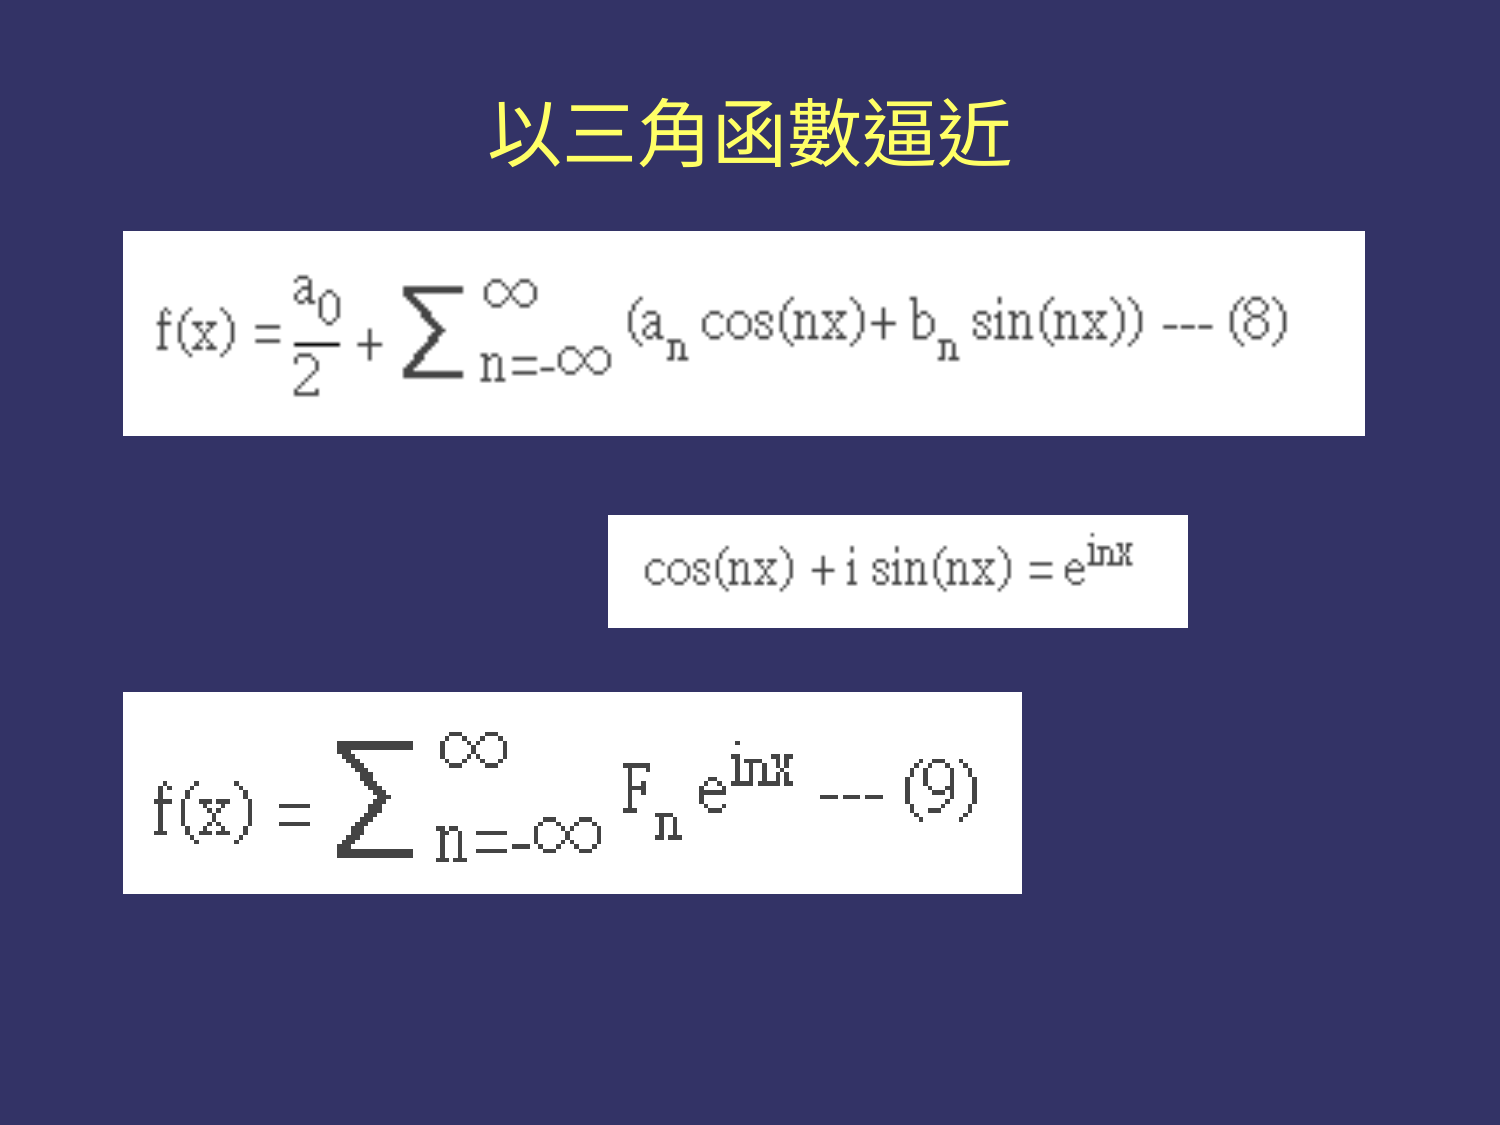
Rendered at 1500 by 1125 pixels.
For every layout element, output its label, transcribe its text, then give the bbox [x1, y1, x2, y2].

picture [123, 692, 1022, 894]
chart [608, 515, 1188, 628]
chart [123, 231, 1365, 436]
title 以三角函數逼近 [75, 37, 1426, 225]
